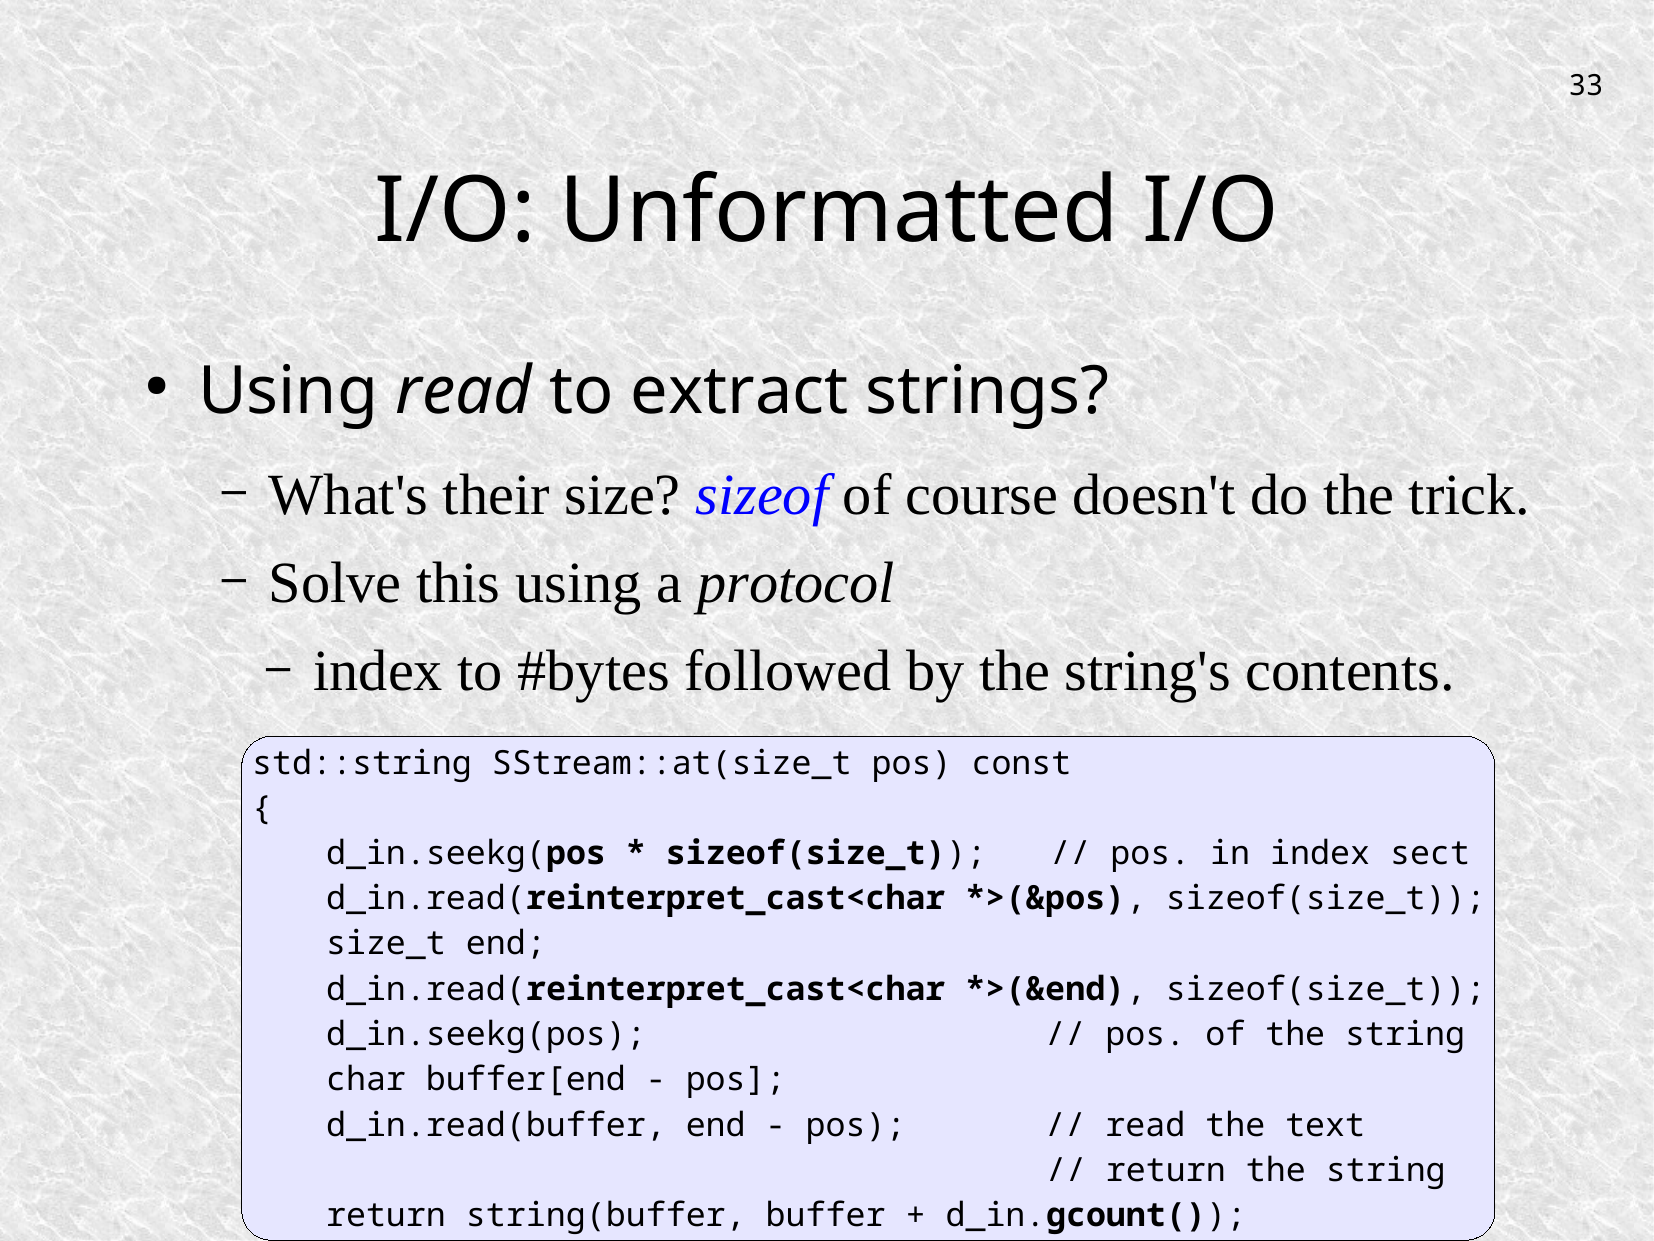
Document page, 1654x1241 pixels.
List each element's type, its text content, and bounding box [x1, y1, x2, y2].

list Using read to extract strings? What's their size? sizeof of course doesn't do the trick. Solve this using a protocol index to #bytes followed by the string's contents. [127, 341, 1623, 737]
title I/O: Unformatted I/O [121, 102, 1534, 311]
text_box std::string SStream::at(size_t pos) const { d_in.seekg(pos * sizeof(size_t)); // pos. in index sect d_in.read(reinterpret_cast<char *>(&pos), sizeof(size_t)); size_t end; d_in.read(reinterpret_cast<char *>(&end), sizeof(size_t)); d_in.seekg(pos); // pos. of the string char buffer[end - pos]; d_in.read(buffer, end - pos); // read the text // return the string return string(buffer, buffer + d_in.gcount()); } [252, 738, 1494, 1235]
picture [0, 0, 1654, 1241]
text_box [254, 1235, 1483, 1241]
text_box [241, 743, 252, 1233]
